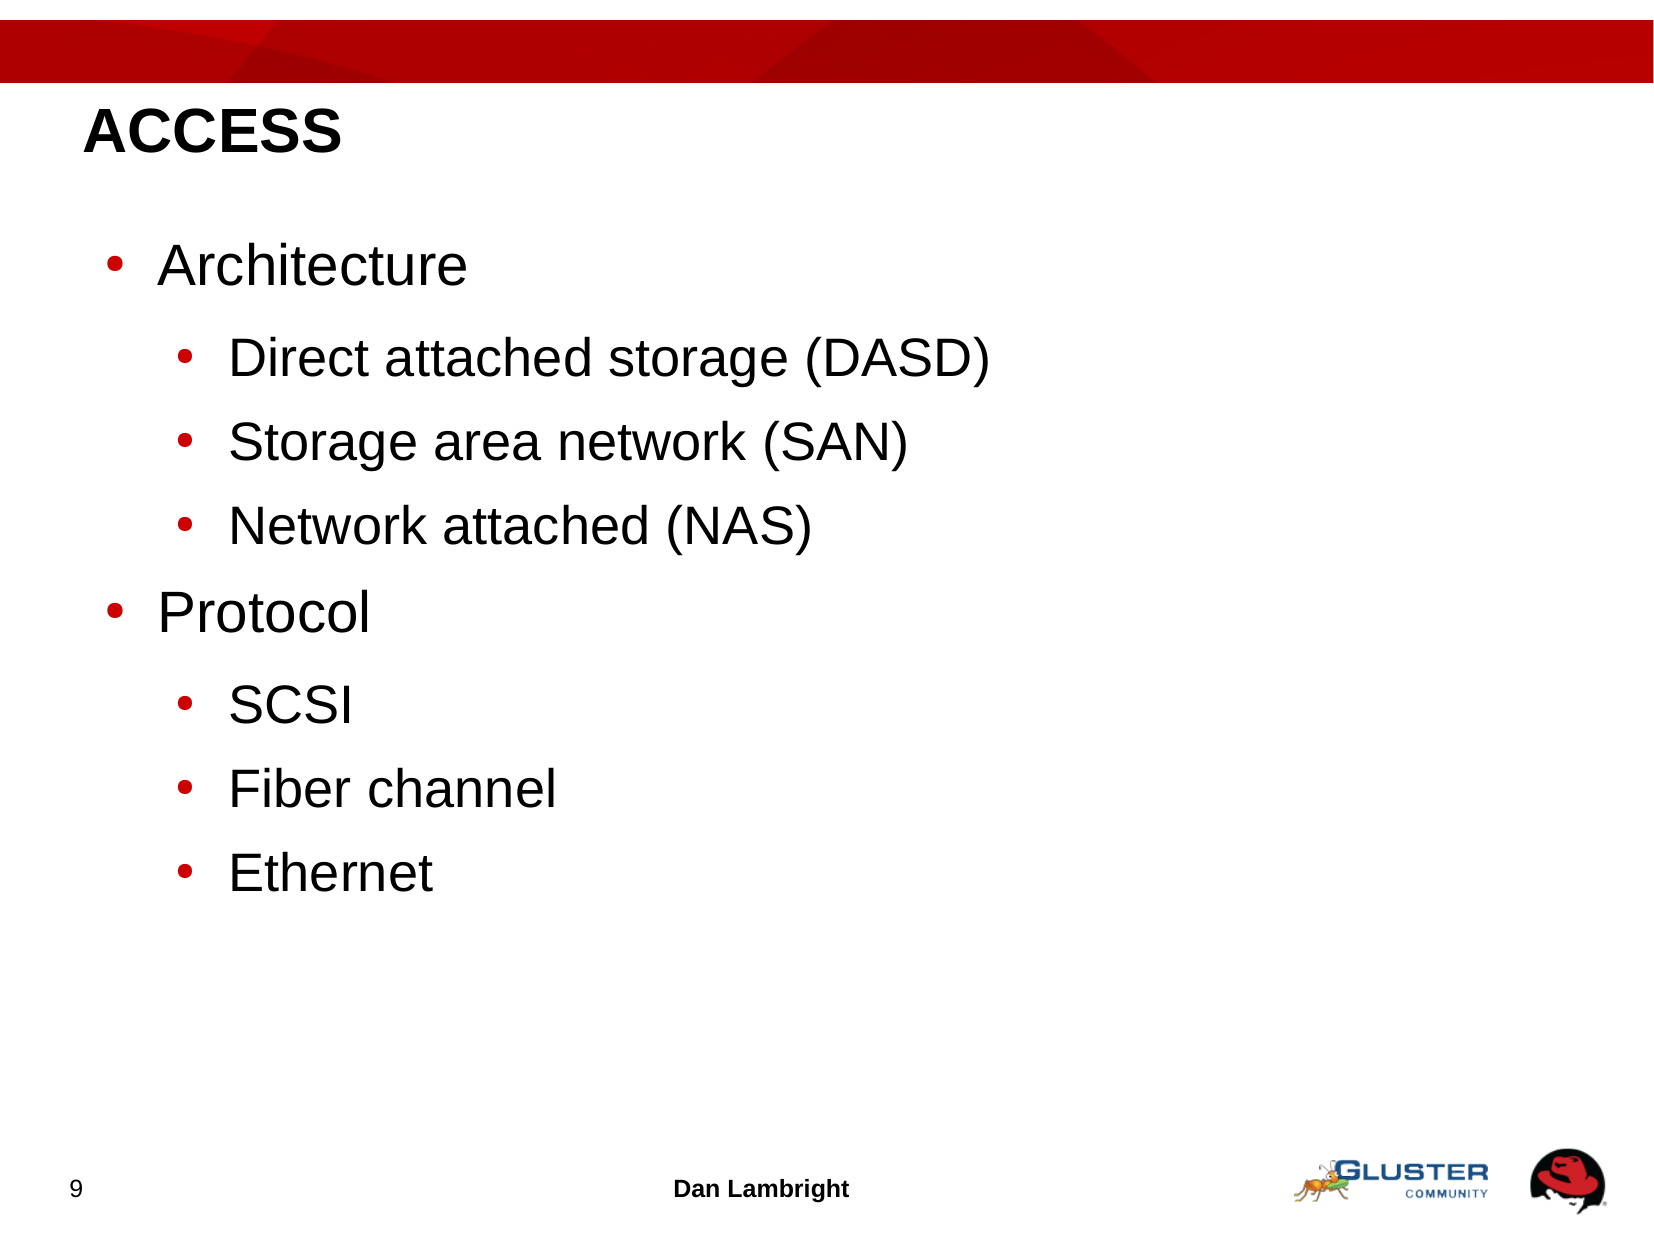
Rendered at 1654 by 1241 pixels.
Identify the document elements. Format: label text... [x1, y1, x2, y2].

list Architecture Direct attached storage (DASD) Storage area network (SAN) Network attached (NAS) Protocol SCSI Fiber channel Ethernet [86, 232, 1576, 1027]
picture [1529, 1146, 1613, 1224]
title ACCESS [82, 37, 1571, 226]
picture [0, 20, 1654, 83]
picture [1294, 1158, 1488, 1203]
